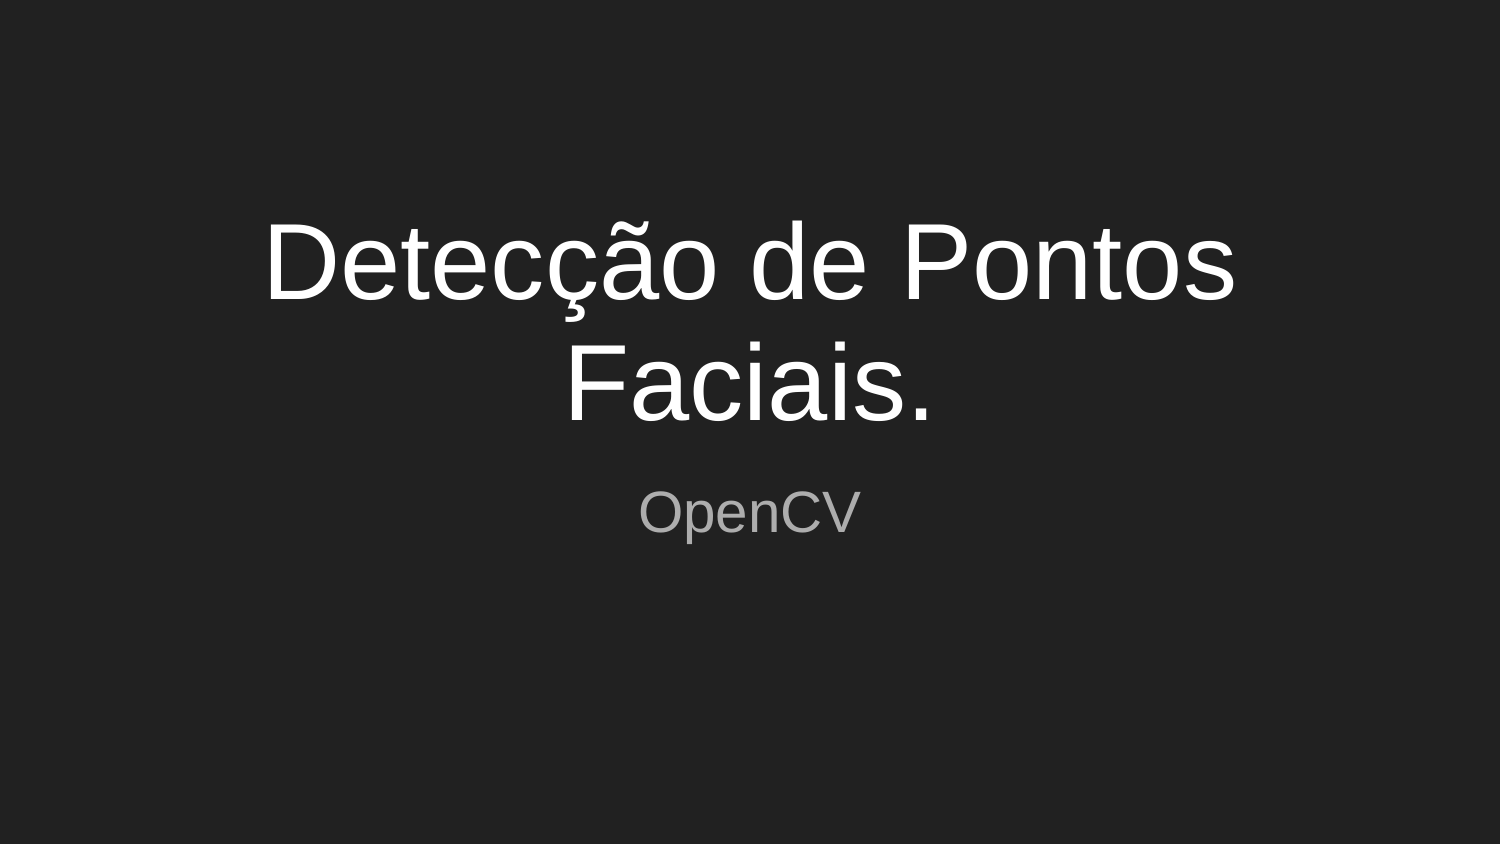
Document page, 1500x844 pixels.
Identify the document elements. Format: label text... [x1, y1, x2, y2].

title Detecção de Pontos Faciais. [51, 122, 1449, 459]
subtitle OpenCV [51, 464, 1449, 595]
